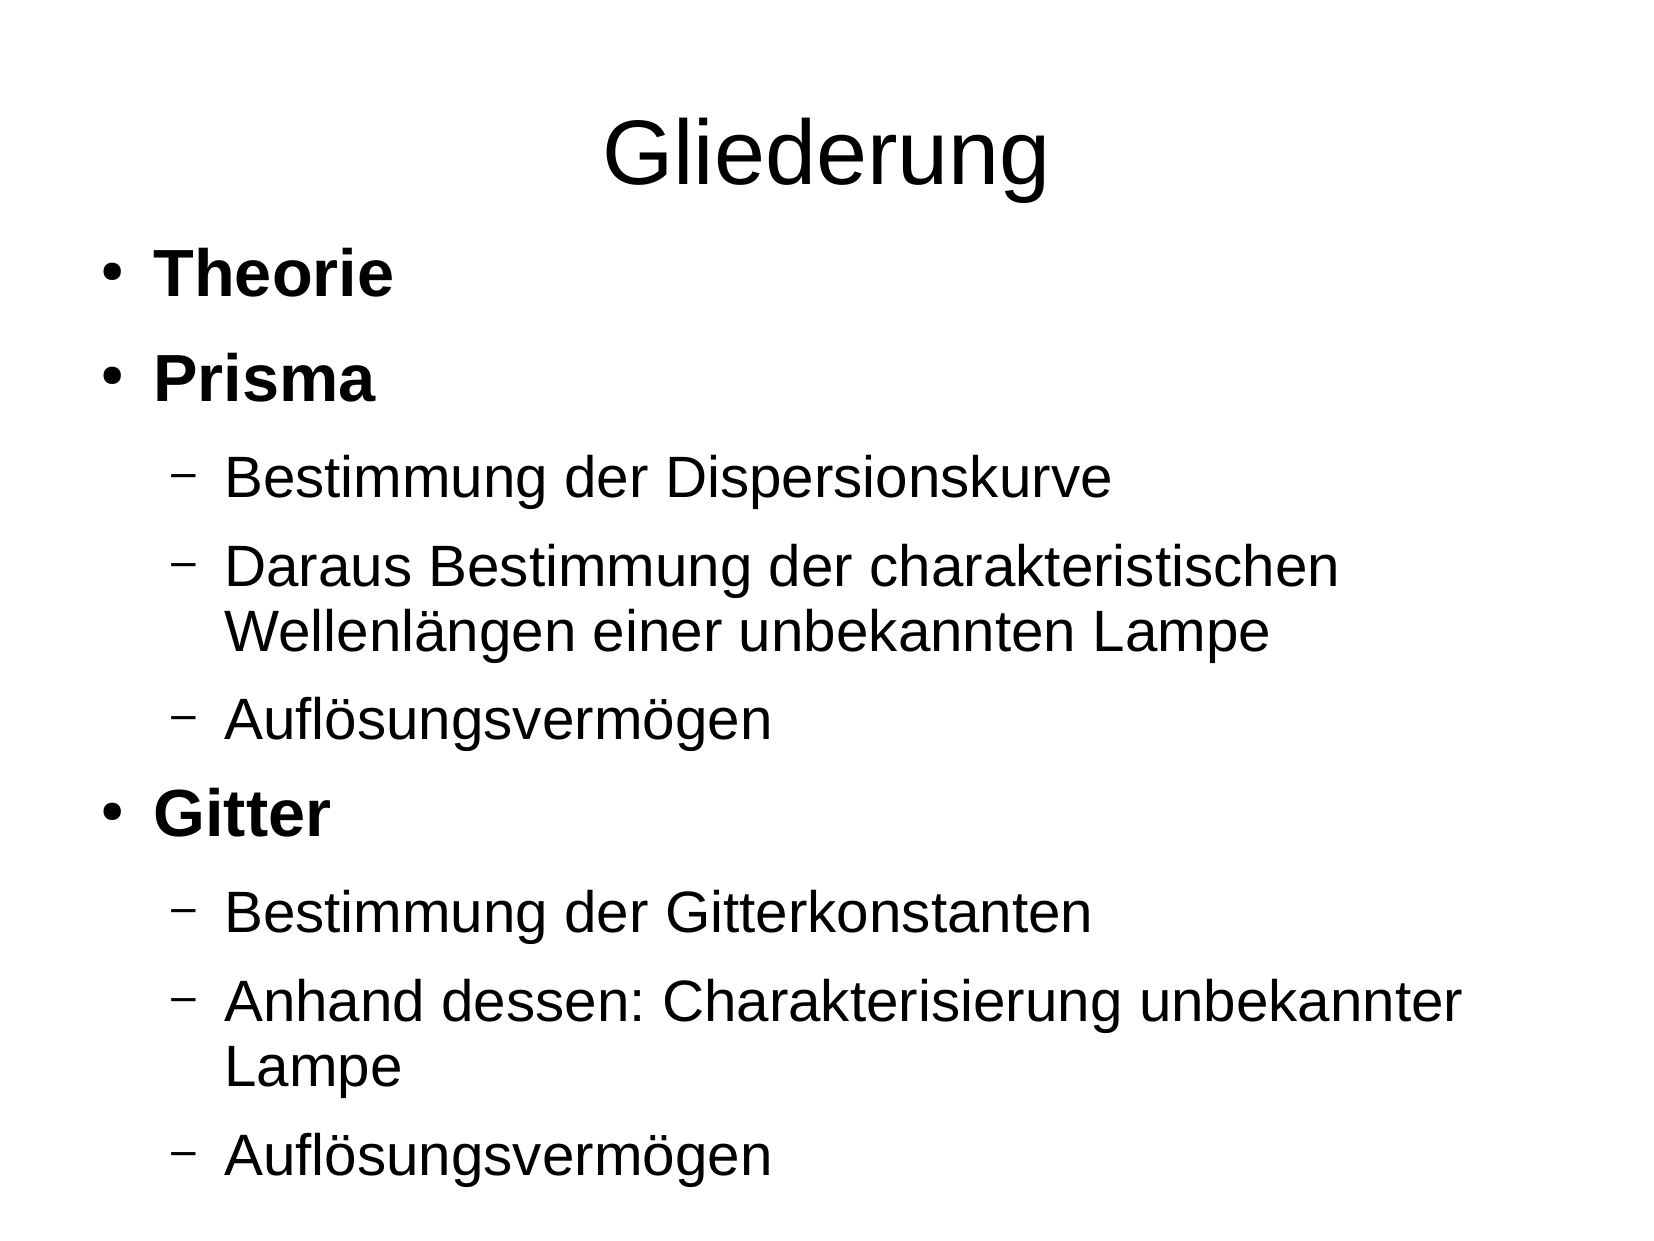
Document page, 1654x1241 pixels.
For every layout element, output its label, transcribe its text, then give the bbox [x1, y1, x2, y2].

title Gliederung [82, 49, 1571, 236]
list Theorie Prisma Bestimmung der Dispersionskurve Daraus Bestimmung der charakteristischen Wellenlängen einer unbekannten Lampe Auflösungsvermögen Gitter Bestimmung der Gitterkonstanten Anhand dessen: Charakterisierung unbekannter Lampe Auflösungsvermögen [82, 236, 1571, 1186]
